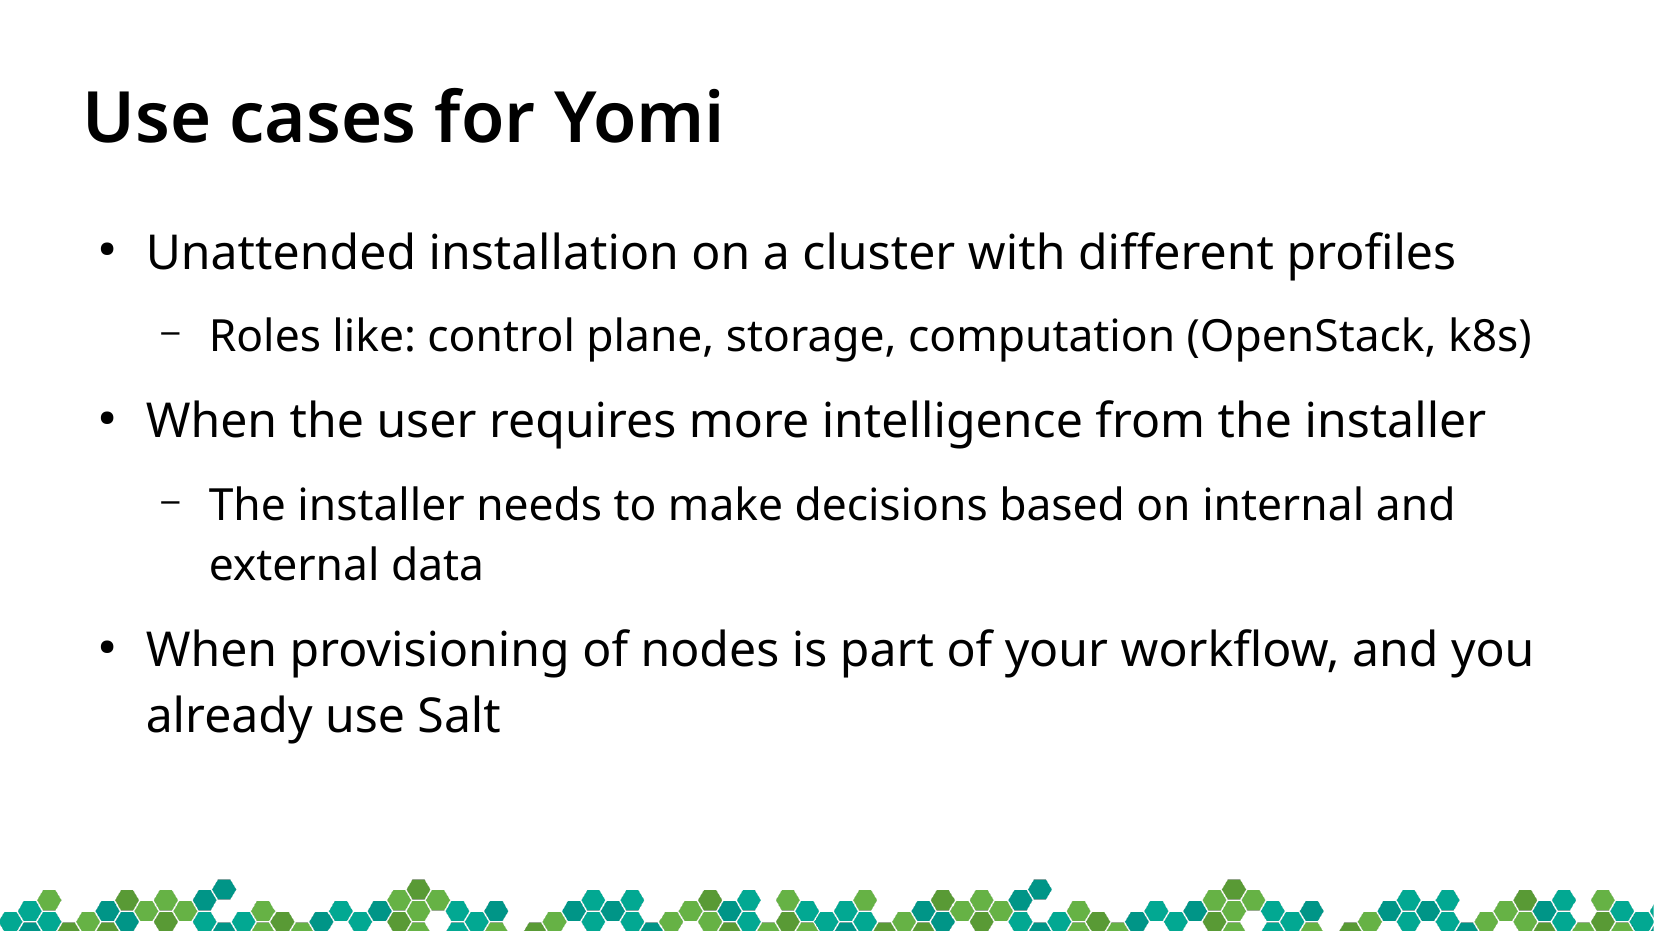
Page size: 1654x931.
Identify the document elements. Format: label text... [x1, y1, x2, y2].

list Unattended installation on a cluster with different profiles Roles like: control plane, storage, computation (OpenStack, k8s) When the user requires more intelligence from the installer The installer needs to make decisions based on internal and external data When provisioning of nodes is part of your workflow, and you already use Salt [82, 217, 1571, 758]
picture [0, 871, 1654, 931]
title Use cases for Yomi [82, 37, 1571, 193]
